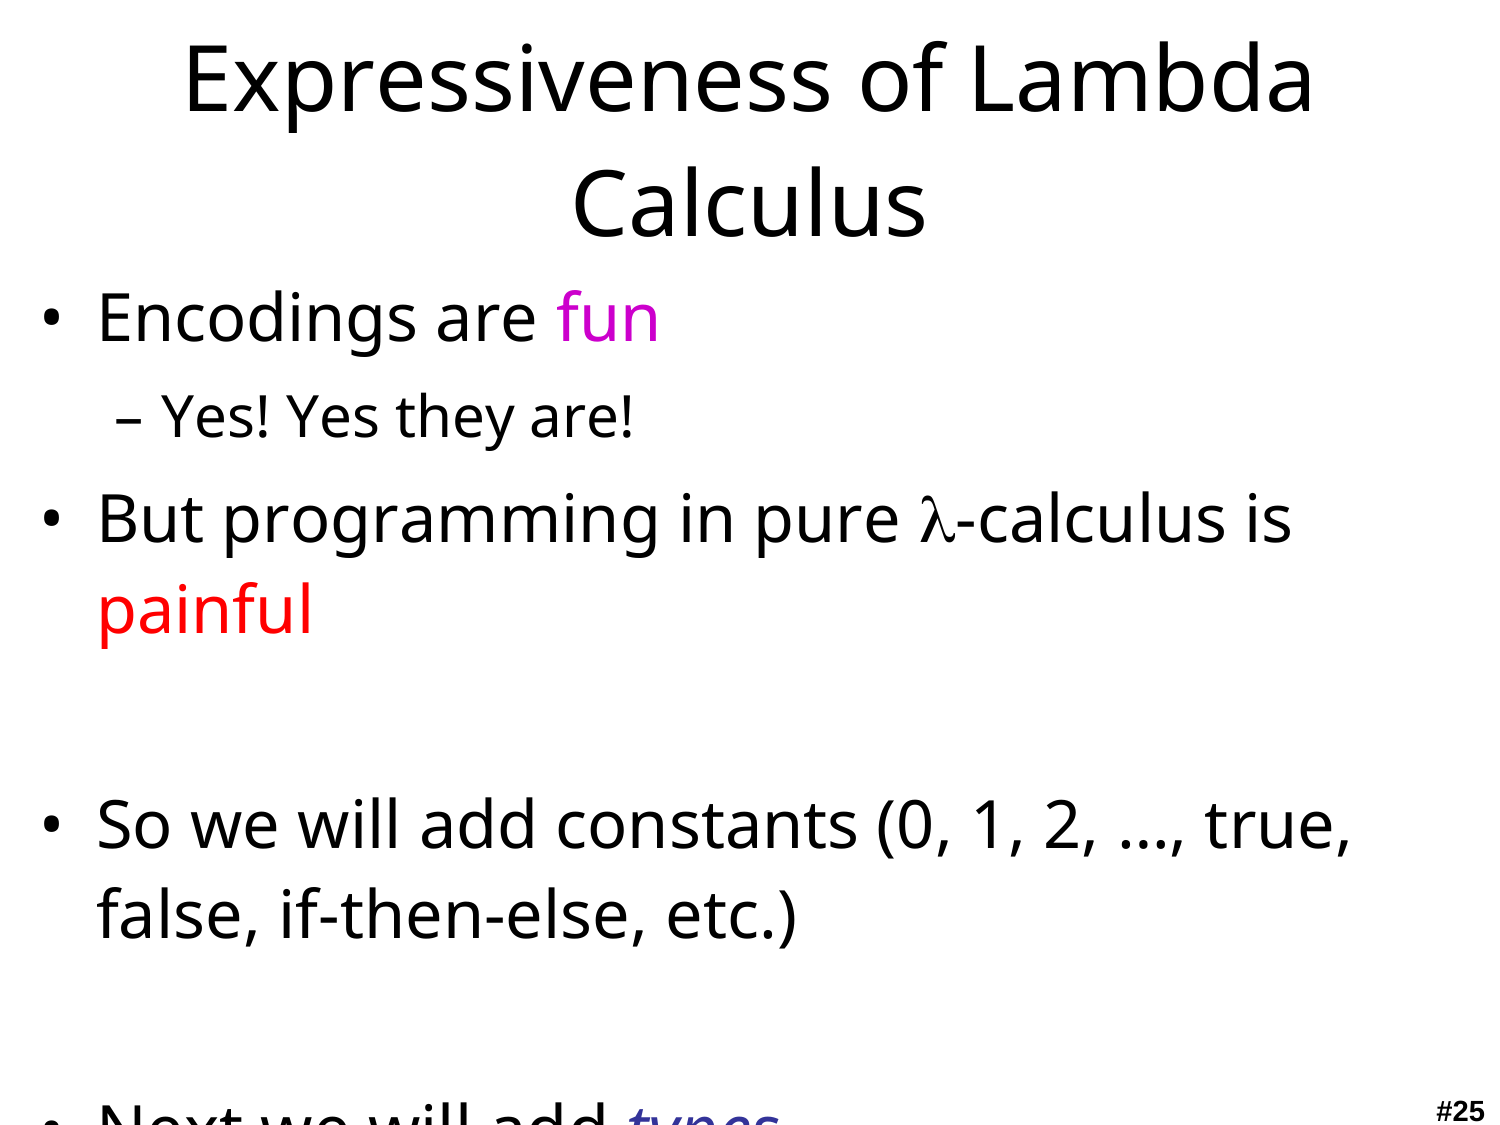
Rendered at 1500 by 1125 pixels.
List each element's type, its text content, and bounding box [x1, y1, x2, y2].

list Encodings are fun Yes! Yes they are! But programming in pure -calculus is painful So we will add constants (0, 1, 2, …, true, false, if-then-else, etc.) Next we will add types [24, 262, 1476, 1101]
title Expressiveness of Lambda Calculus [24, 24, 1476, 254]
